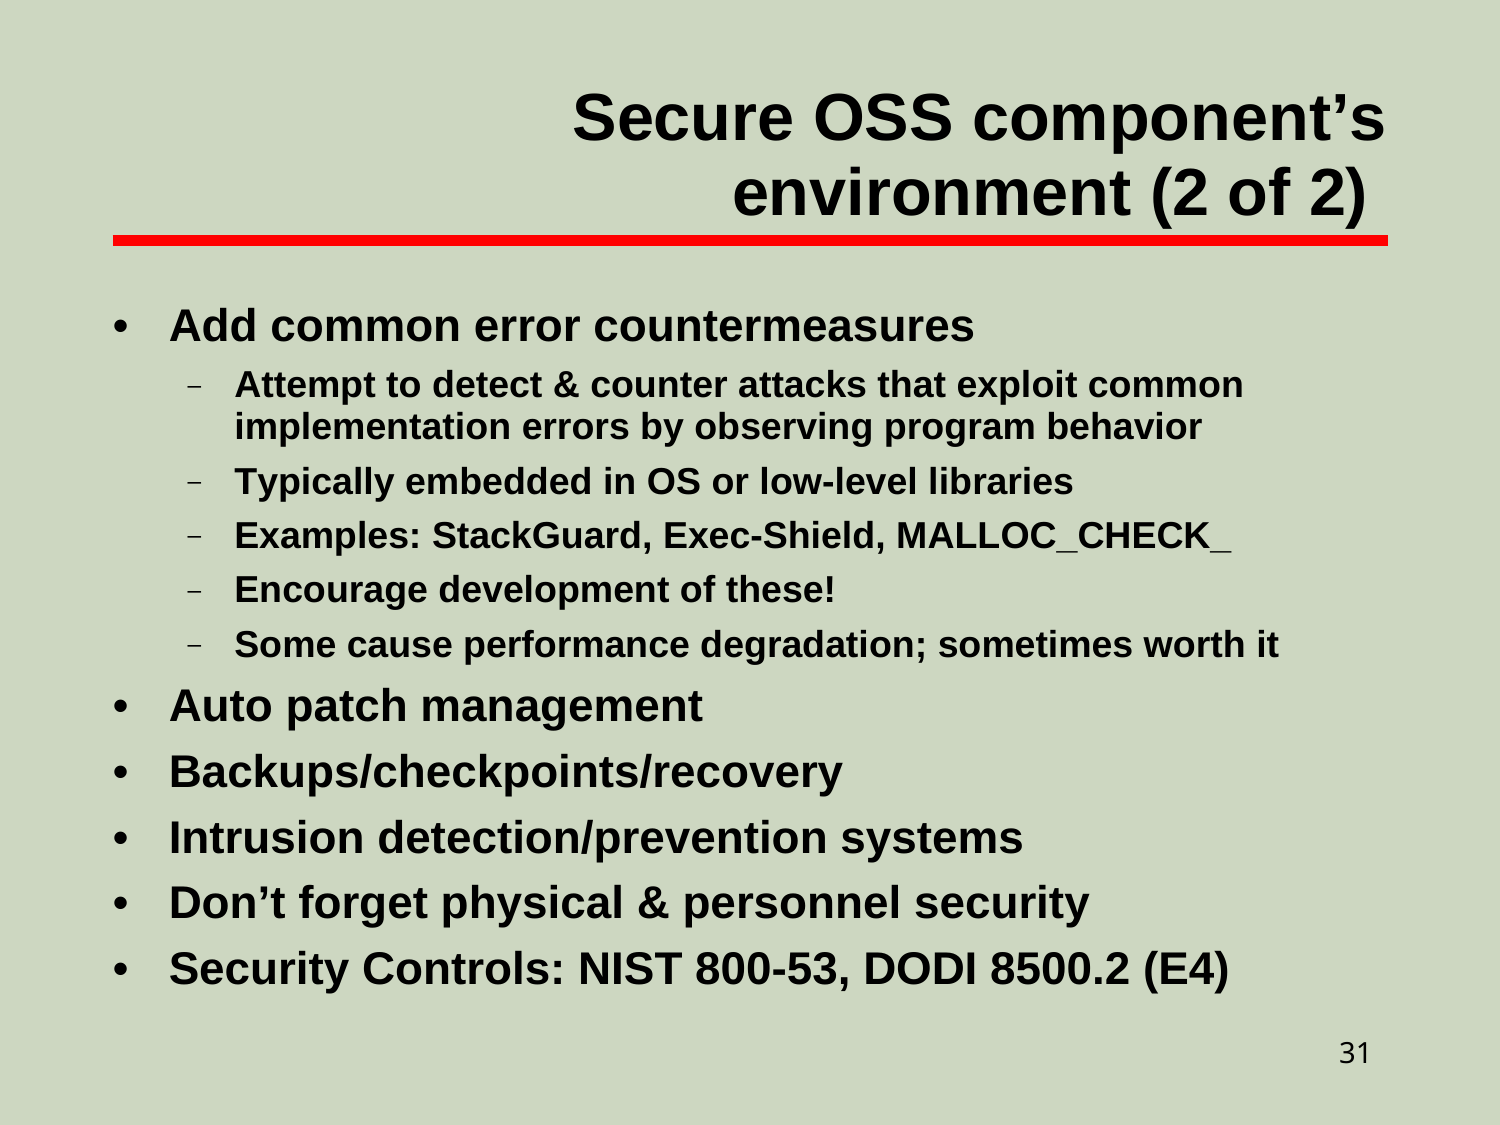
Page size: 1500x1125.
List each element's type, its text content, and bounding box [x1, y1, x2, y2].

title Secure OSS component’s environment (2 of 2) [337, 79, 1388, 230]
list Add common error countermeasures Attempt to detect & counter attacks that exploit common implementation errors by observing program behavior Typically embedded in OS or low-level libraries Examples: StackGuard, Exec-Shield, MALLOC_CHECK_ Encourage development of these! Some cause performance degradation; sometimes worth it Auto patch management Backups/checkpoints/recovery Intrusion detection/prevention systems Don’t forget physical & personnel security Security Controls: NIST 800-53, DODI 8500.2 (E4) [112, 299, 1388, 1098]
